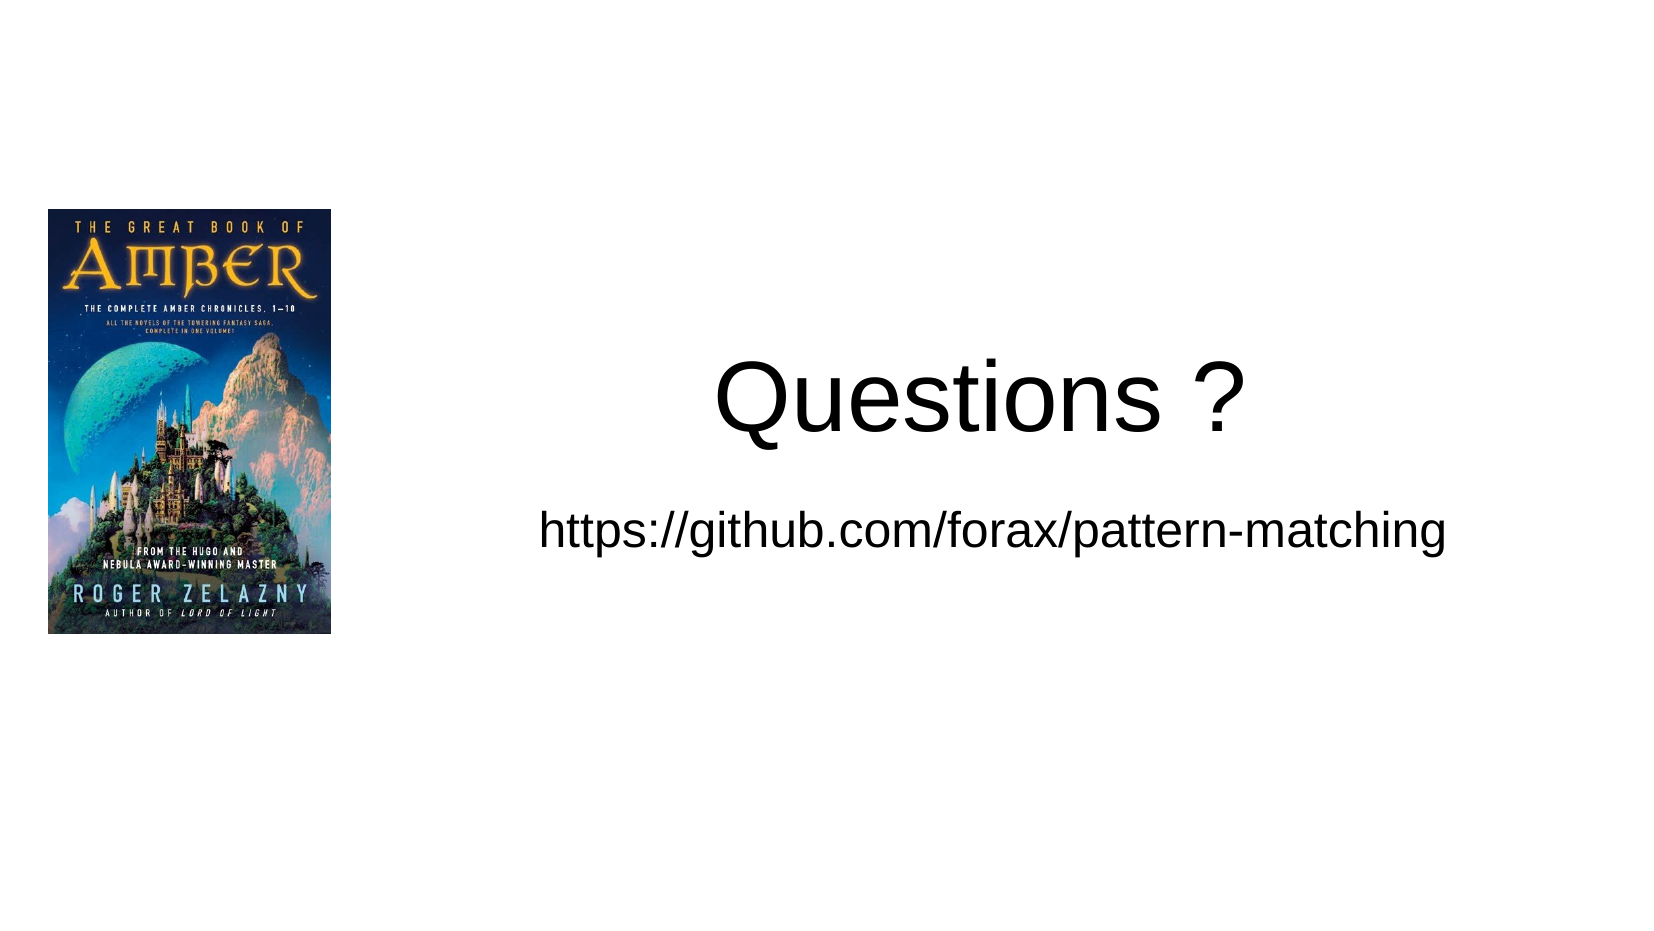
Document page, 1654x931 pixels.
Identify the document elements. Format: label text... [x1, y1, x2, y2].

picture [48, 209, 331, 634]
subtitle Questions ? [390, 37, 1571, 757]
text_box https://github.com/forax/pattern-matching [523, 495, 1471, 566]
